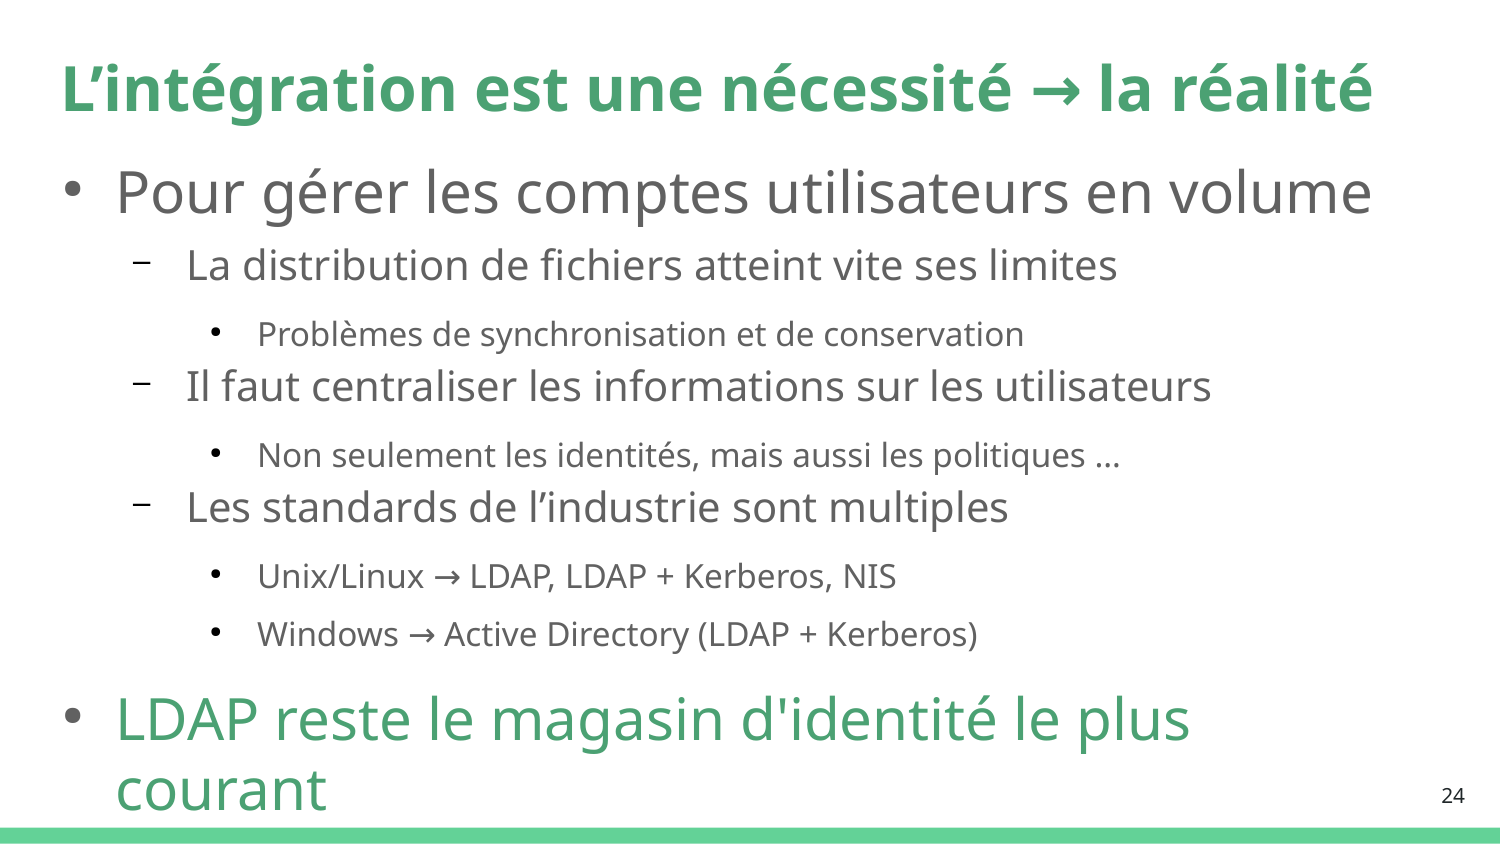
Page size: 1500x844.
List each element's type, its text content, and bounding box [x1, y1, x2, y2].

slide_number <numéro> [1430, 764, 1480, 830]
list Pour gérer les comptes utilisateurs en volume La distribution de fichiers atteint vite ses limites Problèmes de synchronisation et de conservation Il faut centraliser les informations sur les utilisateurs Non seulement les identités, mais aussi les politiques … Les standards de l’industrie sont multiples Unix/Linux → LDAP, LDAP + Kerberos, NIS Windows → Active Directory (LDAP + Kerberos) LDAP reste le magasin d'identité le plus courant [29, 129, 1430, 836]
title L’intégration est une nécessité → la réalité [45, 22, 1477, 117]
